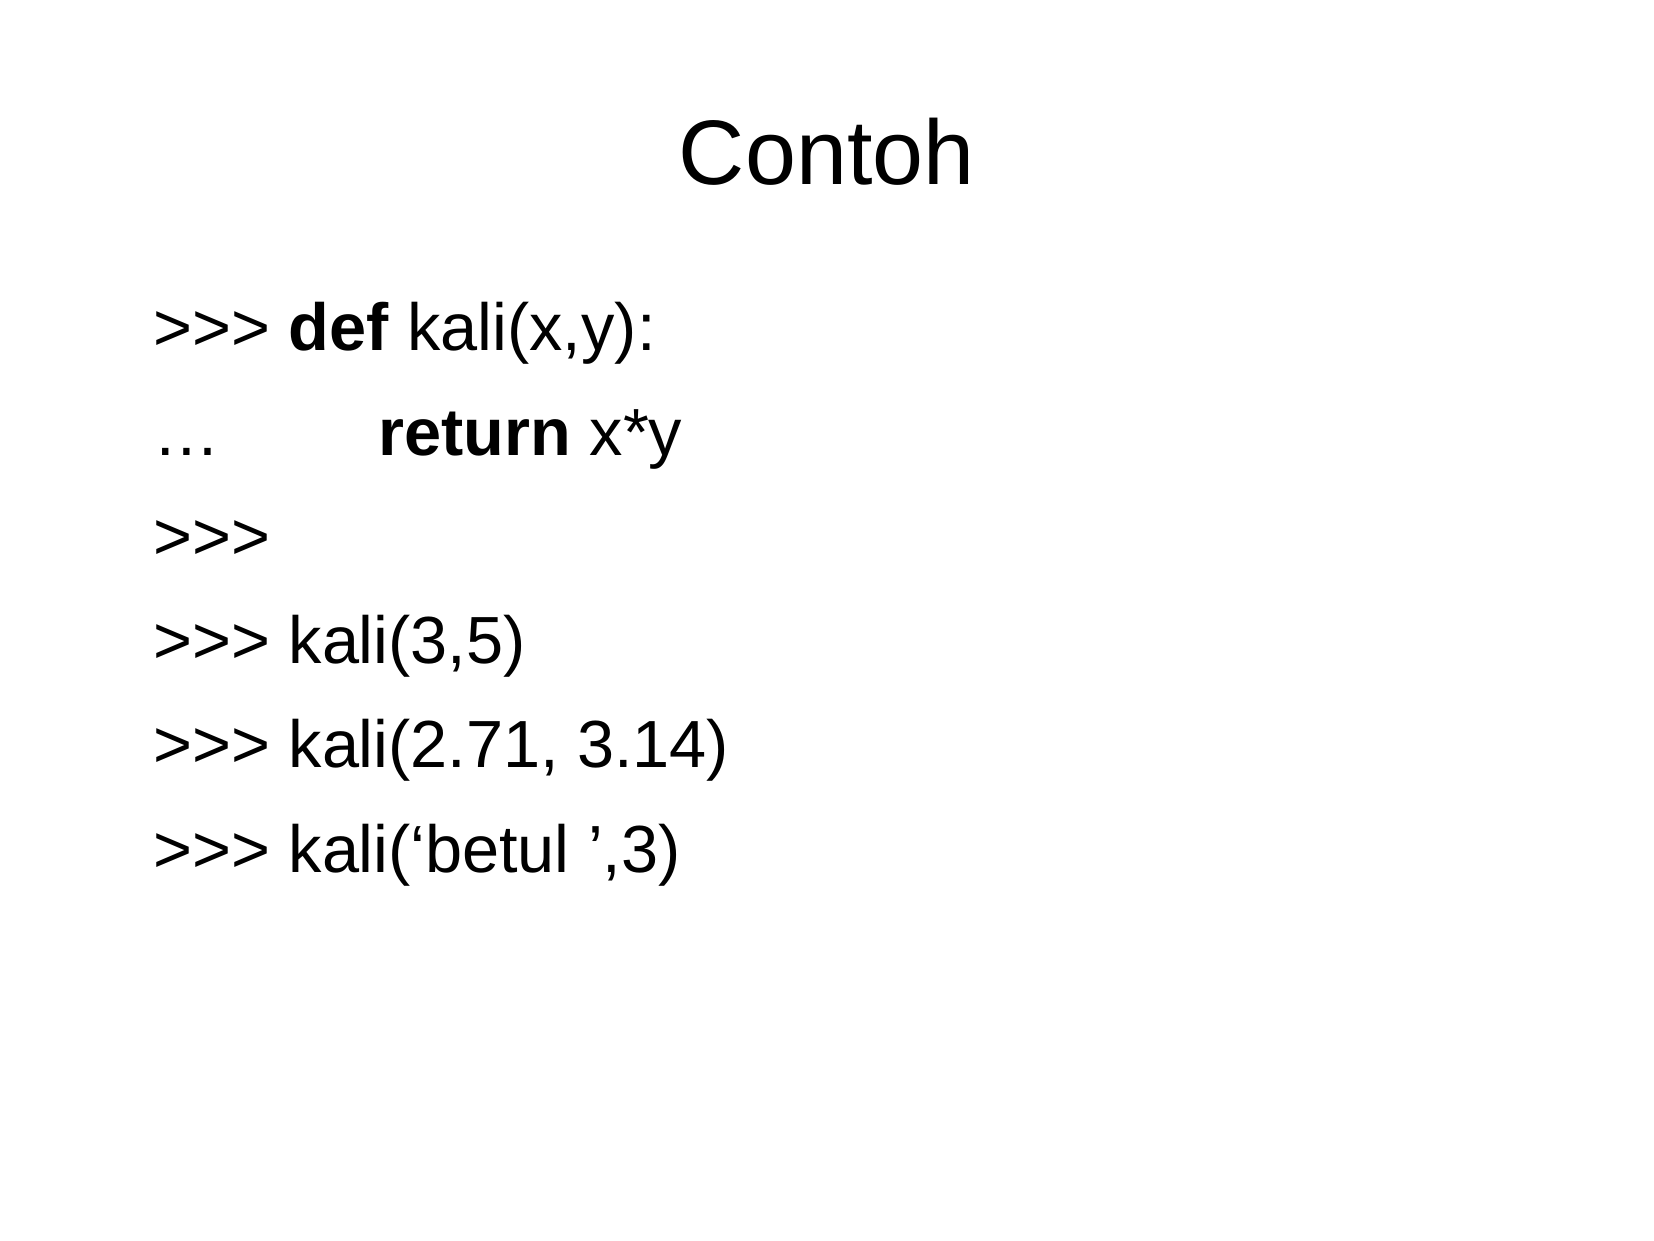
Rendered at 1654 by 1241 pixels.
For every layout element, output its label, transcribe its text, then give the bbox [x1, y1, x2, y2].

list >>> def kali(x,y): … return x*y >>> >>> kali(3,5) >>> kali(2.71, 3.14) >>> kali(‘betul ’,3) [82, 290, 1571, 1010]
title Contoh [82, 49, 1571, 257]
